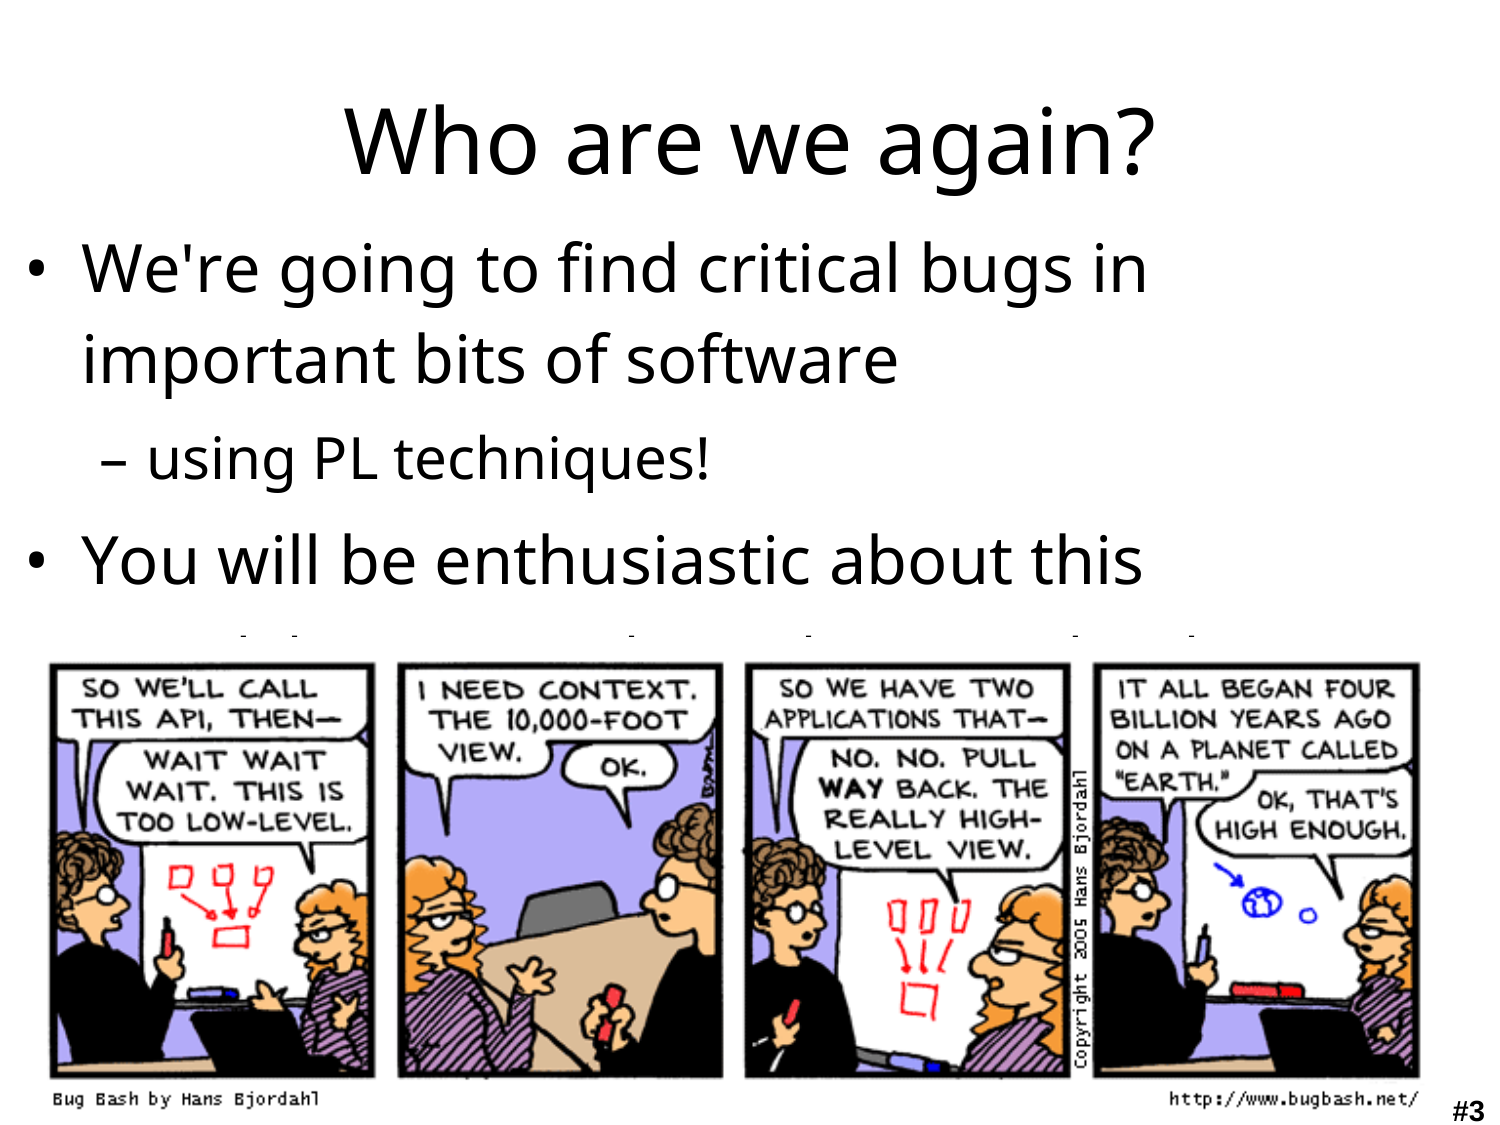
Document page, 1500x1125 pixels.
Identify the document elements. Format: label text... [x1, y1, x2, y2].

title Who are we again? [24, 45, 1476, 221]
picture [23, 637, 1448, 1125]
list We're going to find critical bugs in important bits of software using PL techniques! You will be enthusiastic about this and thus want to learn the gritty details [24, 221, 1476, 1044]
